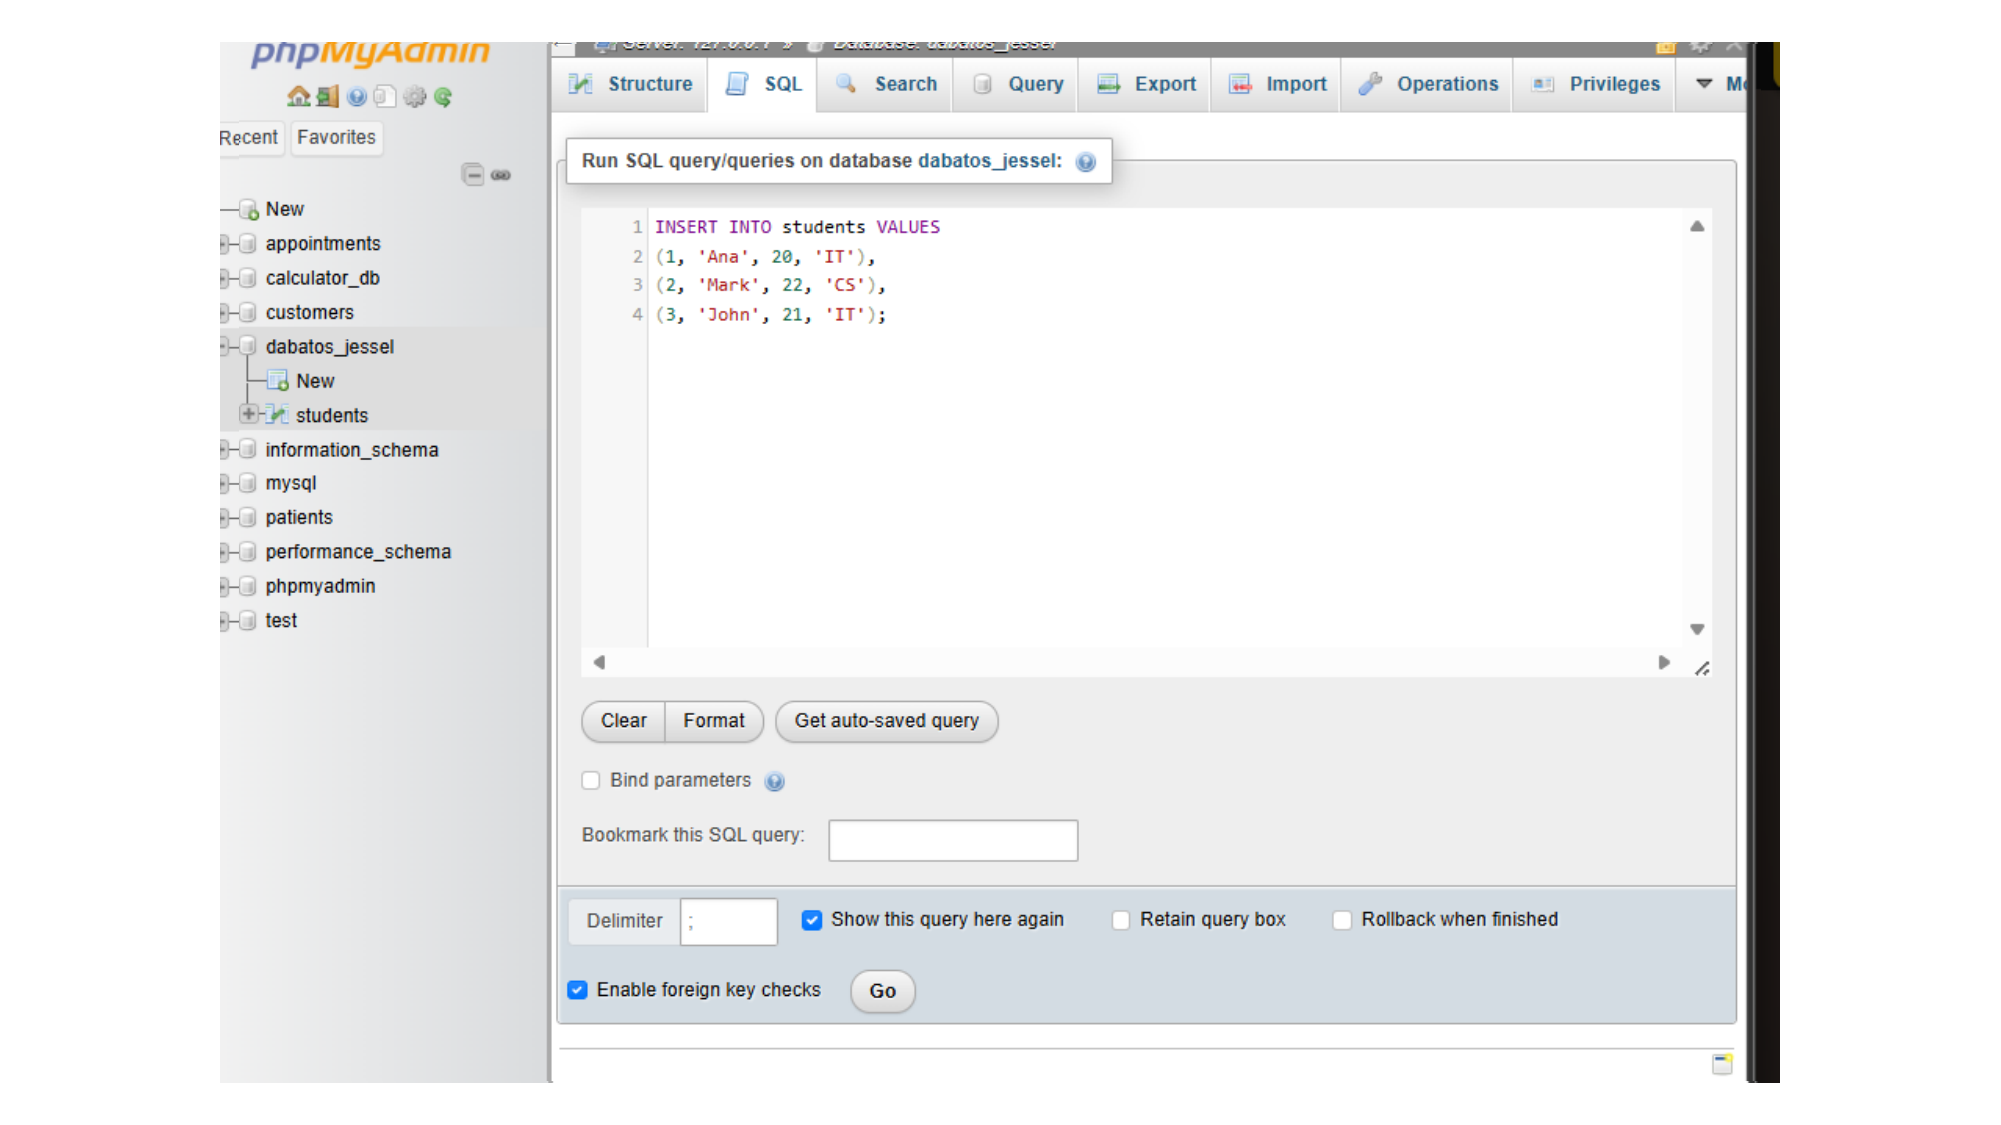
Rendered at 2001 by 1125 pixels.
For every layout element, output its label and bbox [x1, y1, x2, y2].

picture [220, 42, 1780, 1083]
